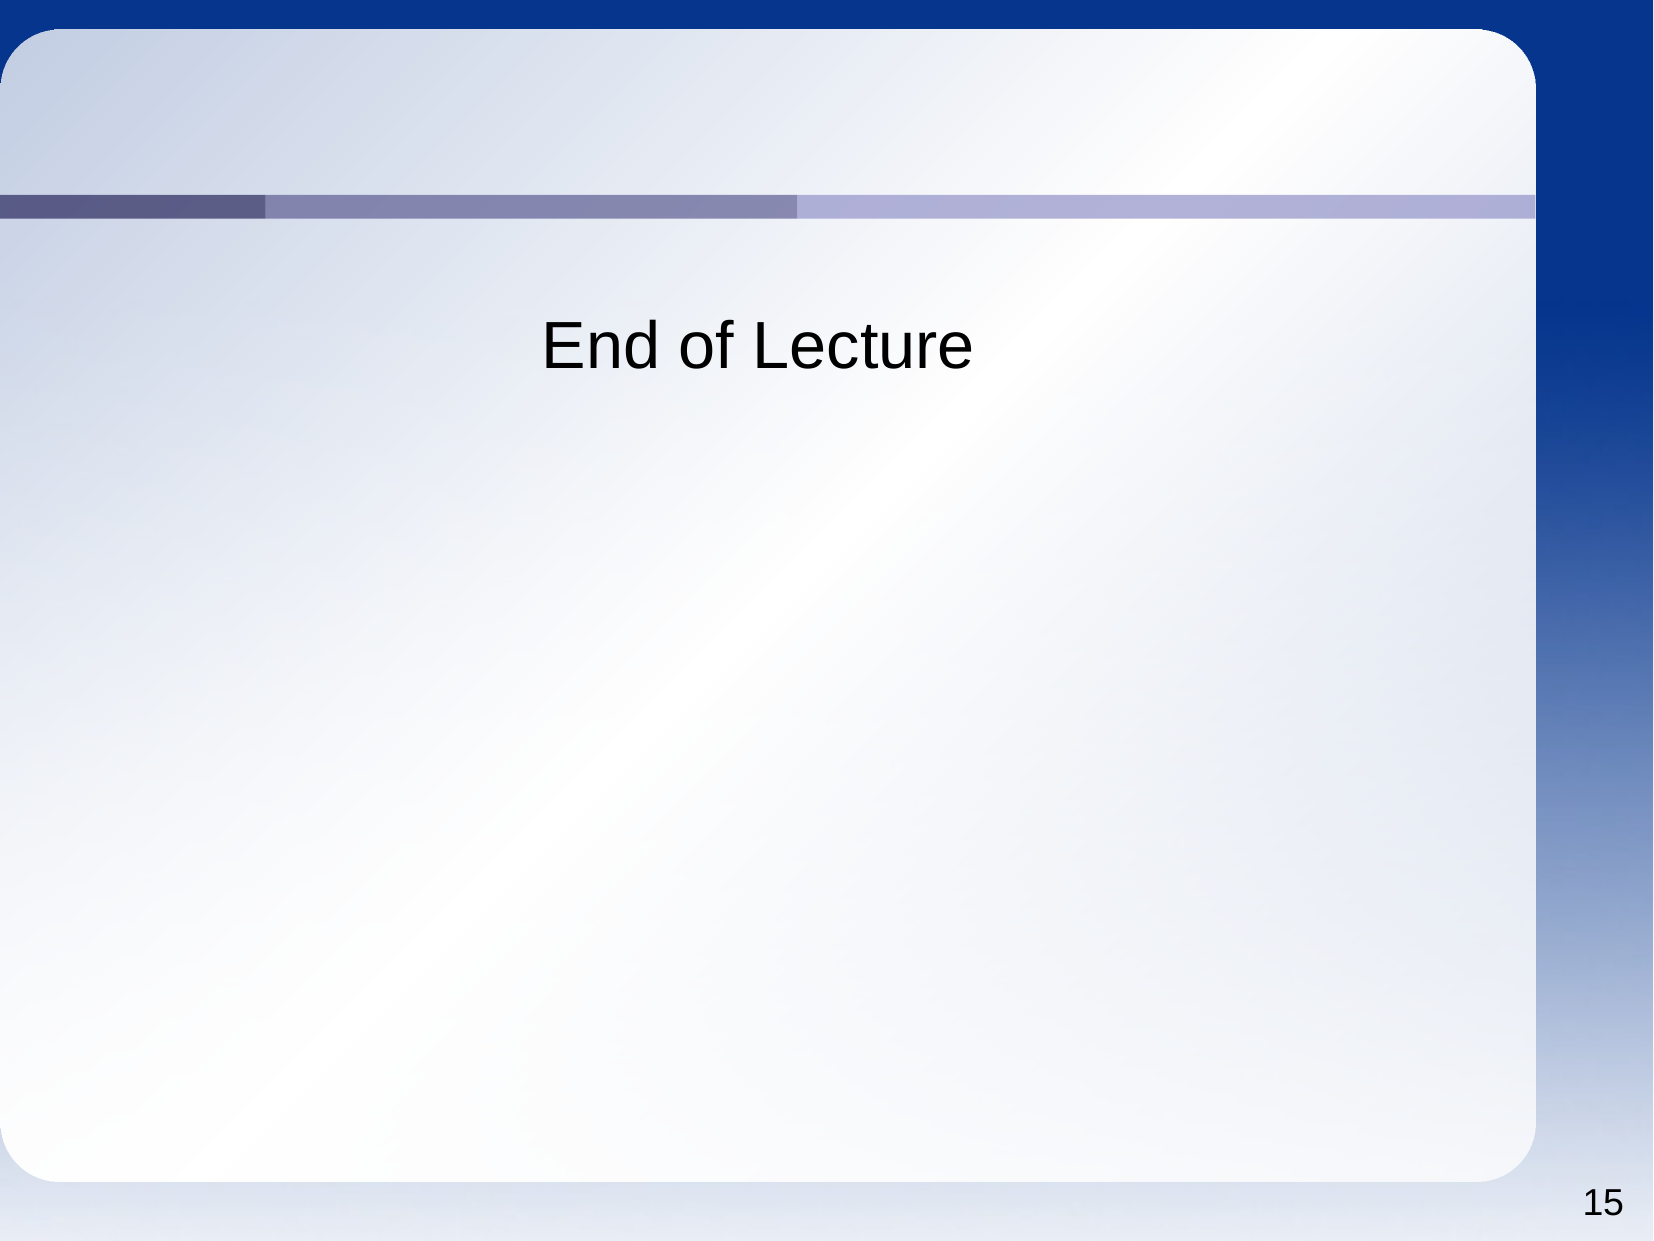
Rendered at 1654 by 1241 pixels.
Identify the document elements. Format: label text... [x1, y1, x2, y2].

picture [0, 0, 1654, 1241]
subtitle End of Lecture [29, 49, 1506, 642]
